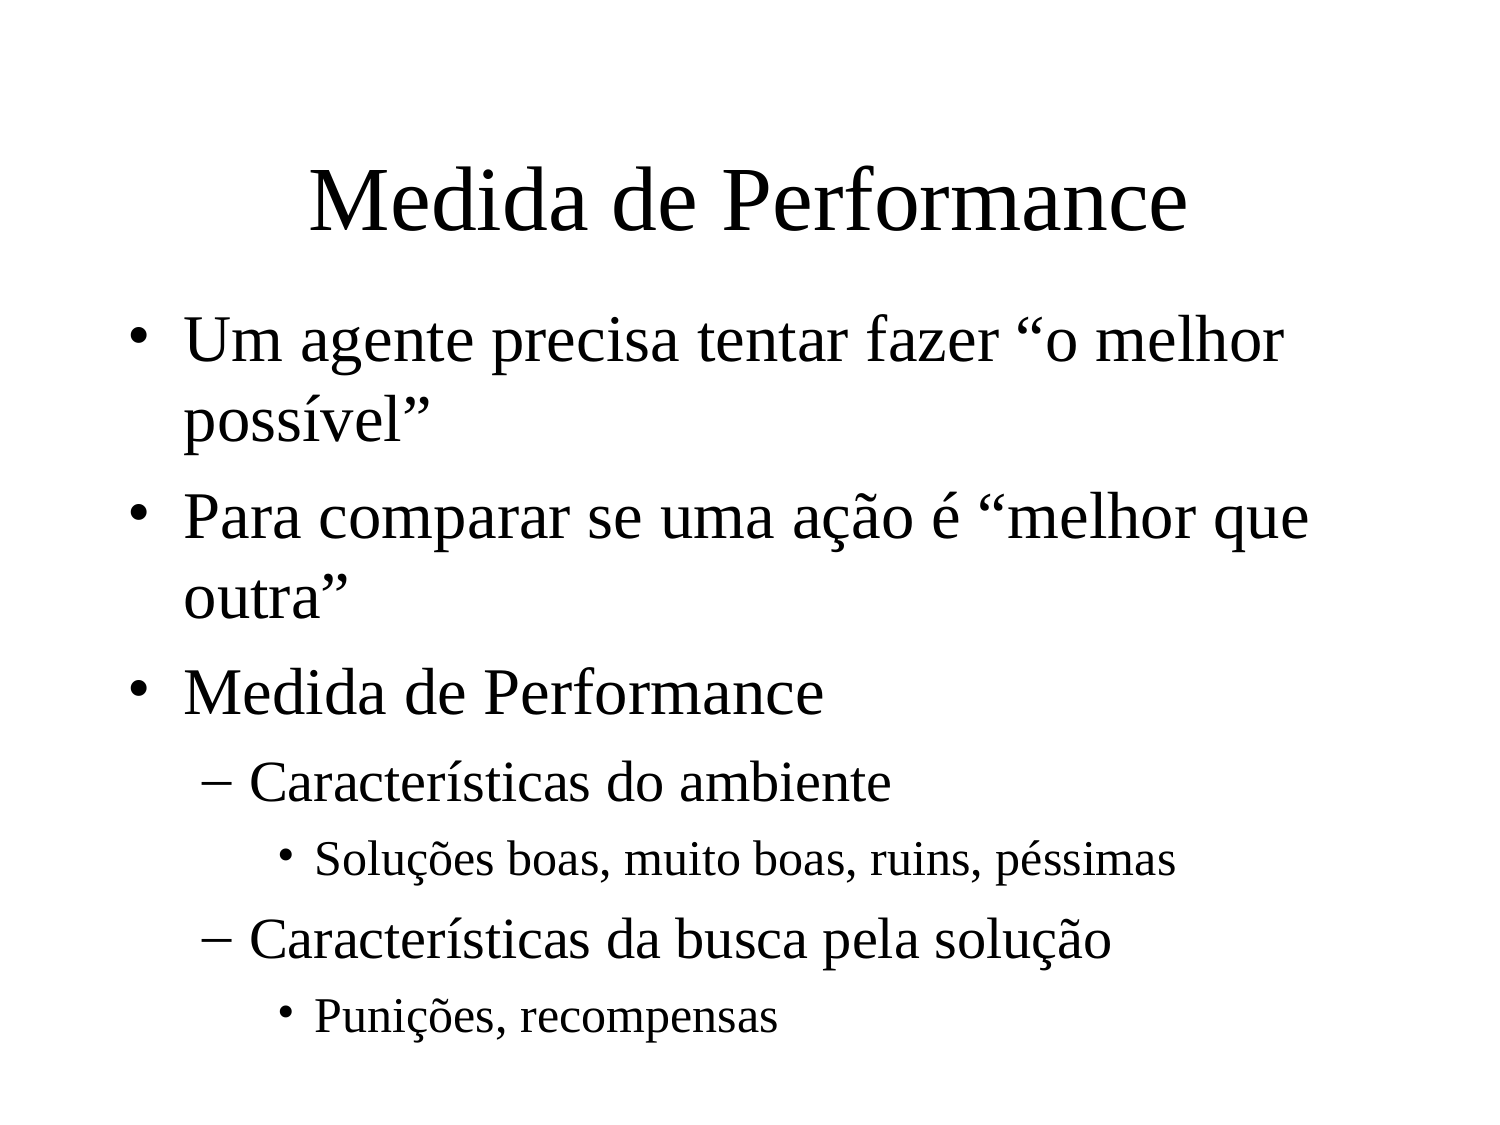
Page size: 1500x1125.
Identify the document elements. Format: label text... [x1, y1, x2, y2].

list Um agente precisa tentar fazer “o melhor possível” Para comparar se uma ação é “melhor que outra” Medida de Performance Características do ambiente Soluções boas, muito boas, ruins, péssimas Características da busca pela solução Punições, recompensas [112, 287, 1388, 1050]
title Medida de Performance [112, 99, 1388, 287]
